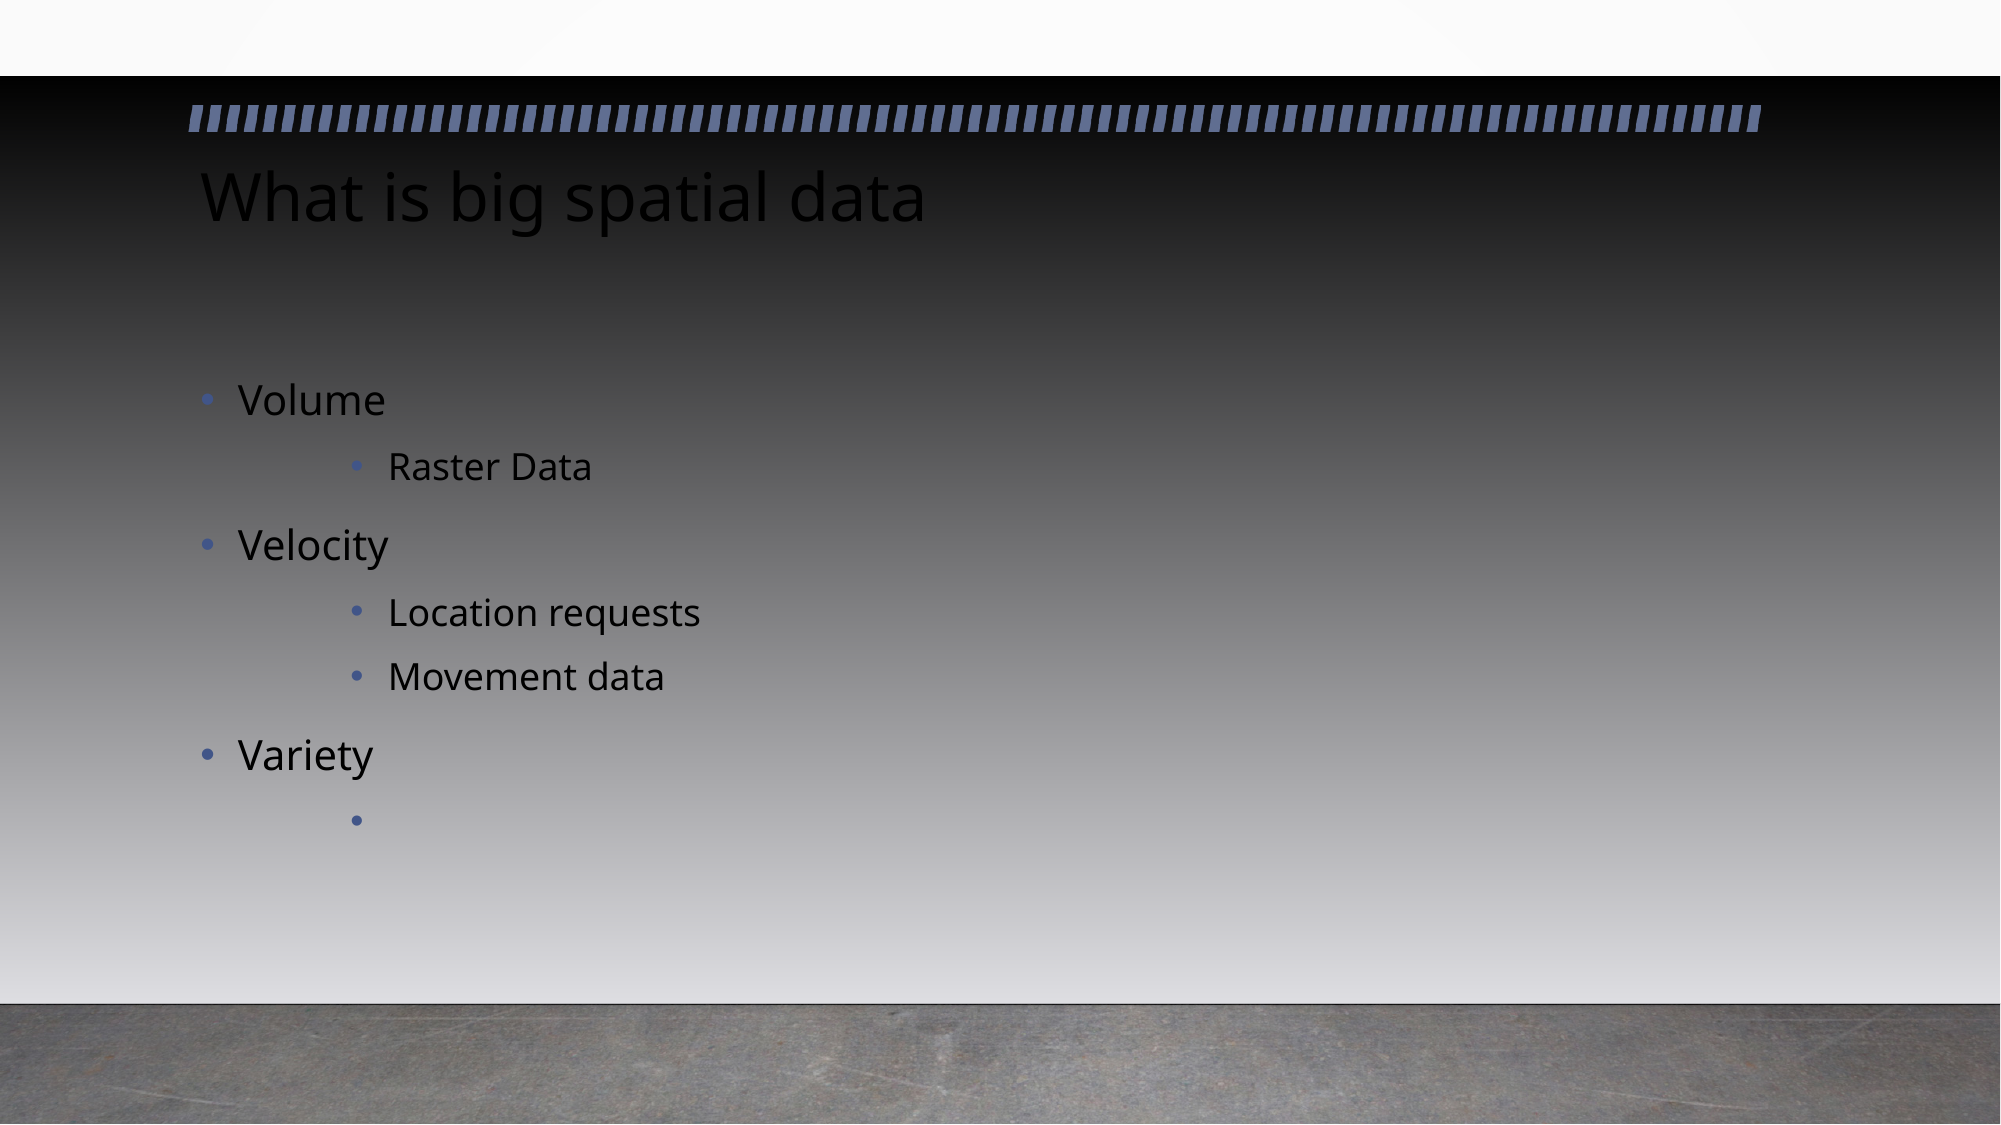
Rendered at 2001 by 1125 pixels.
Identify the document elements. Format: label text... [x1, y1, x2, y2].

title What is big spatial data [185, 156, 1761, 329]
list Volume Raster Data Velocity Location requests Movement data Variety [185, 356, 1761, 897]
